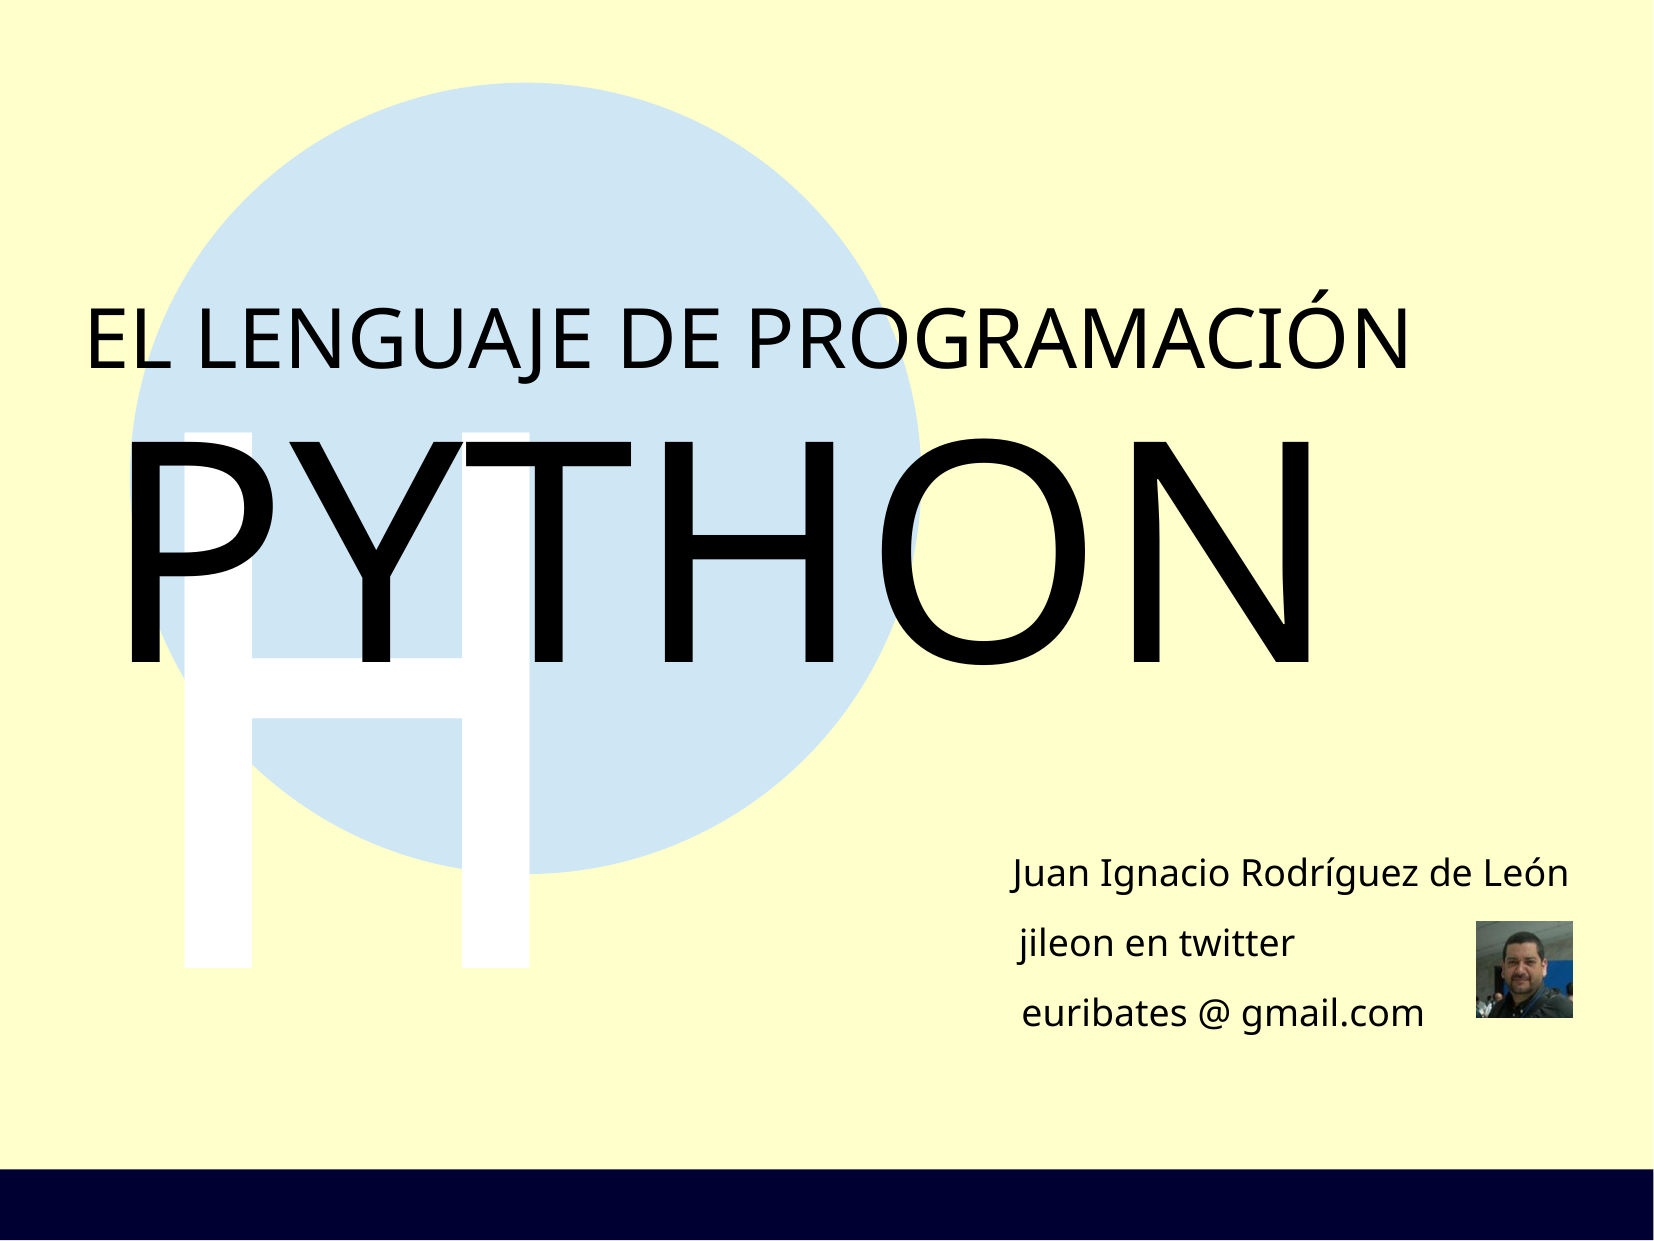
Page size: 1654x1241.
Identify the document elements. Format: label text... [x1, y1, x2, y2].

text_box EL LENGUAJE DE PROGRAMACIÓN [68, 271, 1441, 387]
text_box PYTHON [87, 325, 1419, 711]
text_box jileon en twitter [1003, 909, 1305, 970]
text_box H [118, 159, 981, 271]
text_box [292, 82, 760, 159]
text_box H [118, 711, 981, 916]
picture [1476, 921, 1573, 1018]
text_box euribates @ gmail.com [1006, 979, 1422, 1040]
text_box Juan Ignacio Rodríguez de León [998, 838, 1583, 899]
